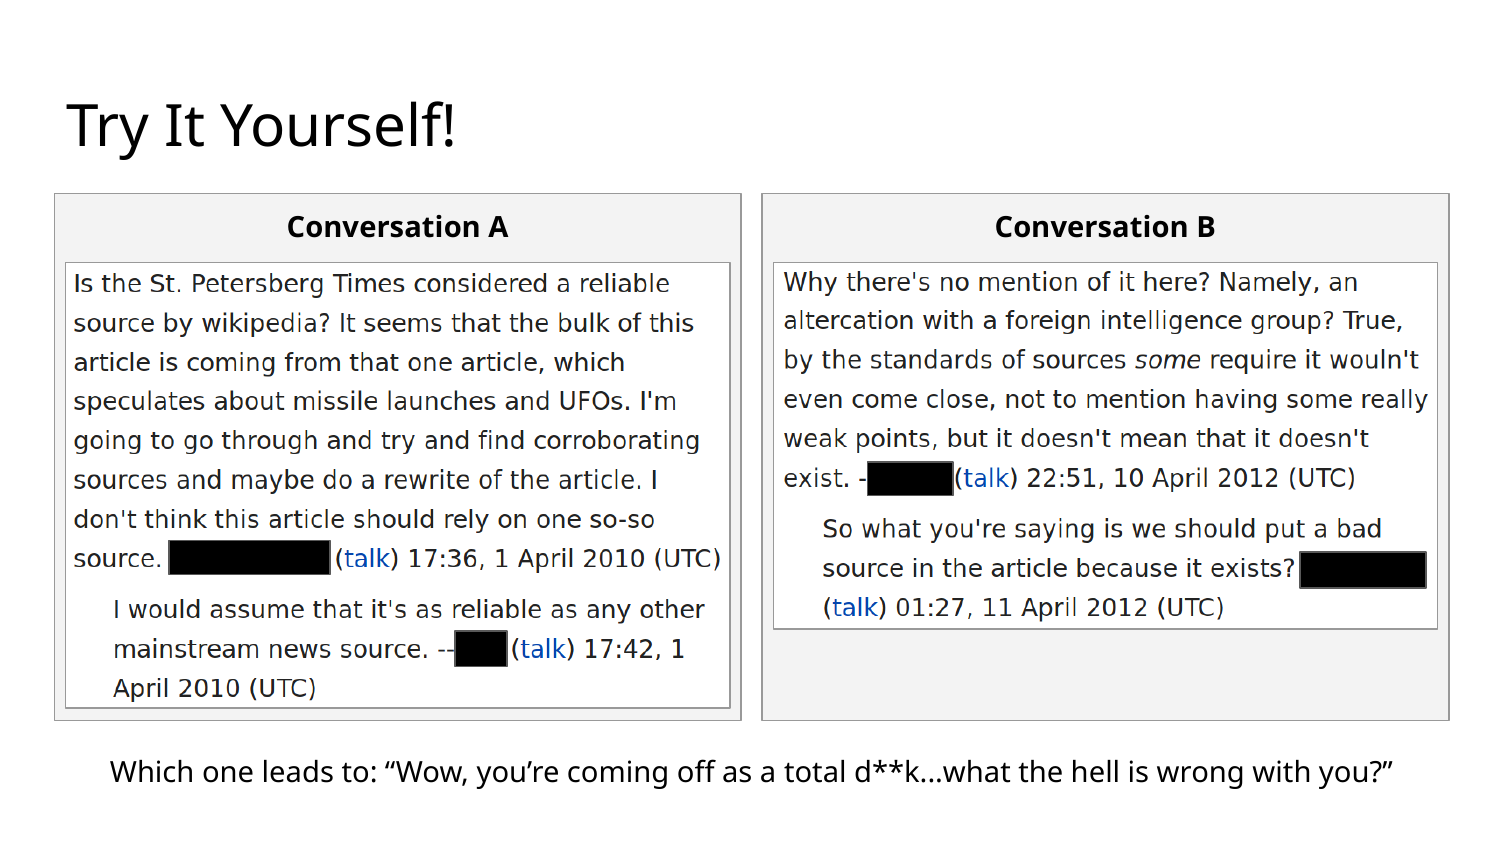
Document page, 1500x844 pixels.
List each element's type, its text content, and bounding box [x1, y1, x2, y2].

text_box [168, 540, 330, 575]
picture [774, 263, 1437, 629]
text_box [1299, 551, 1427, 588]
title Try It Yourself! [51, 72, 1449, 167]
text_box Conversation B [762, 193, 1449, 720]
text_box Which one leads to: “Wow, you’re coming off as a total d**k...what the hell is wrong with you?” [54, 720, 1449, 844]
text_box [455, 630, 507, 667]
text_box [867, 461, 953, 496]
text_box Conversation A [54, 193, 742, 720]
picture [66, 263, 730, 708]
